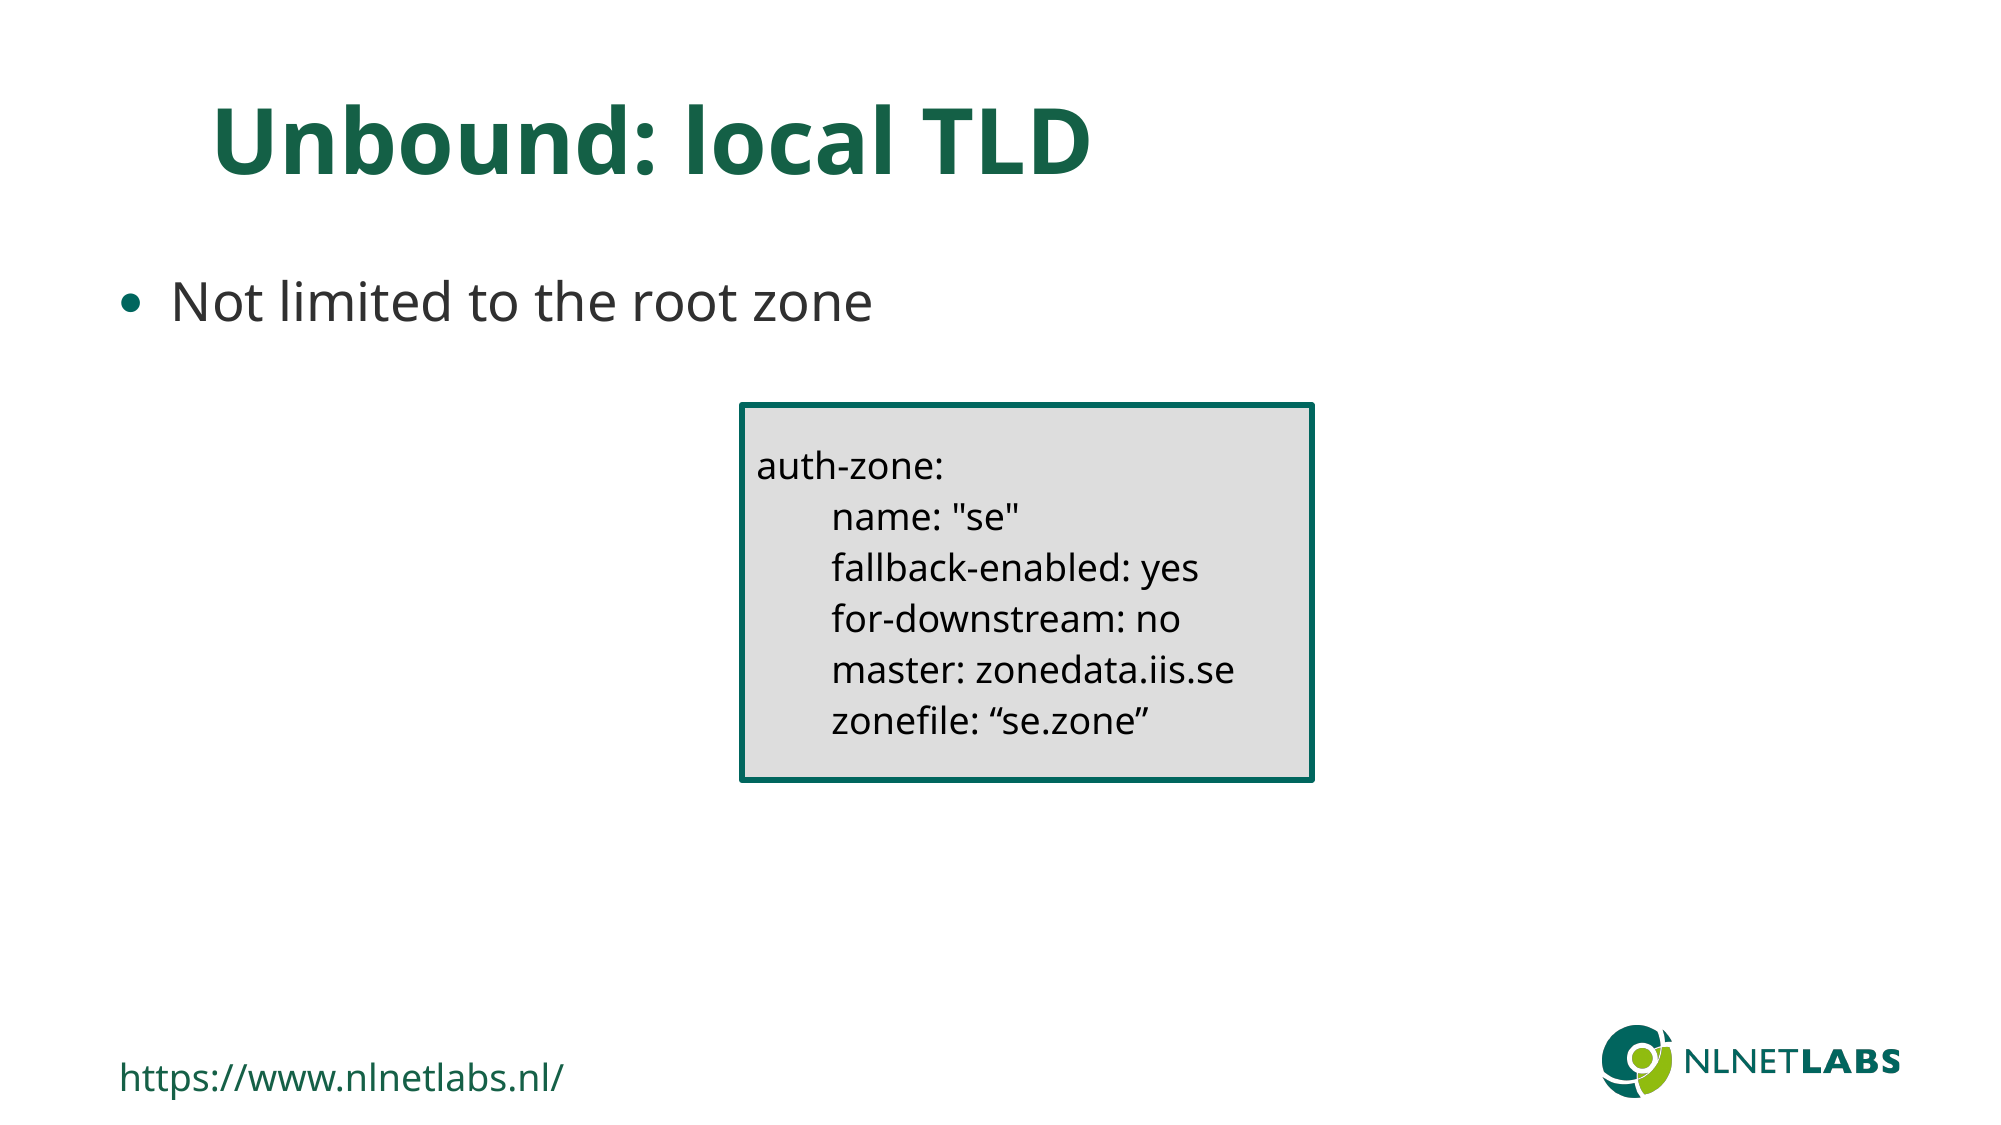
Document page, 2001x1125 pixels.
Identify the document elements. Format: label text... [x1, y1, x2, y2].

picture [1602, 1025, 1900, 1098]
title Unbound: local TLD [210, 44, 1900, 233]
list Not limited to the root zone [99, 263, 1900, 916]
text_box auth-zone: name: "se" fallback-enabled: yes for-downstream: no master: zonedata.iis.se zonefile: “se.zone” [741, 404, 1312, 781]
